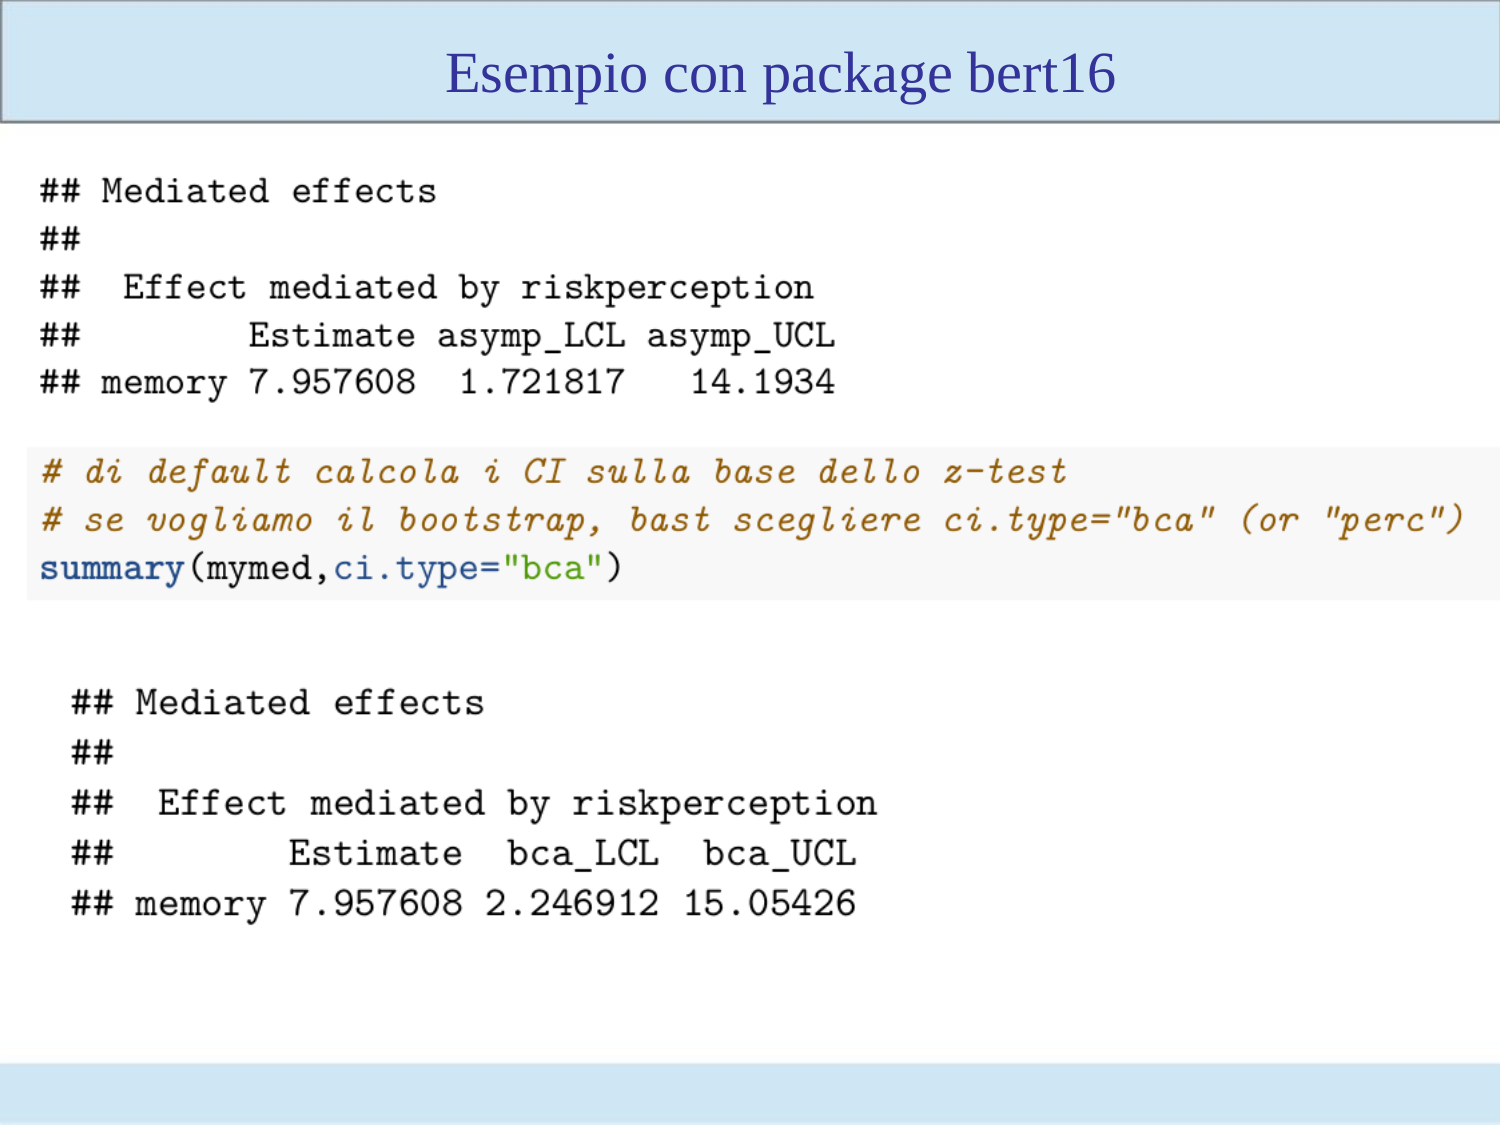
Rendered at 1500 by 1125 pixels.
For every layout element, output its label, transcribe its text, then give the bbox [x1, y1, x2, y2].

picture [0, 0, 1500, 1125]
title Esempio con package bert16 [249, 21, 1313, 117]
